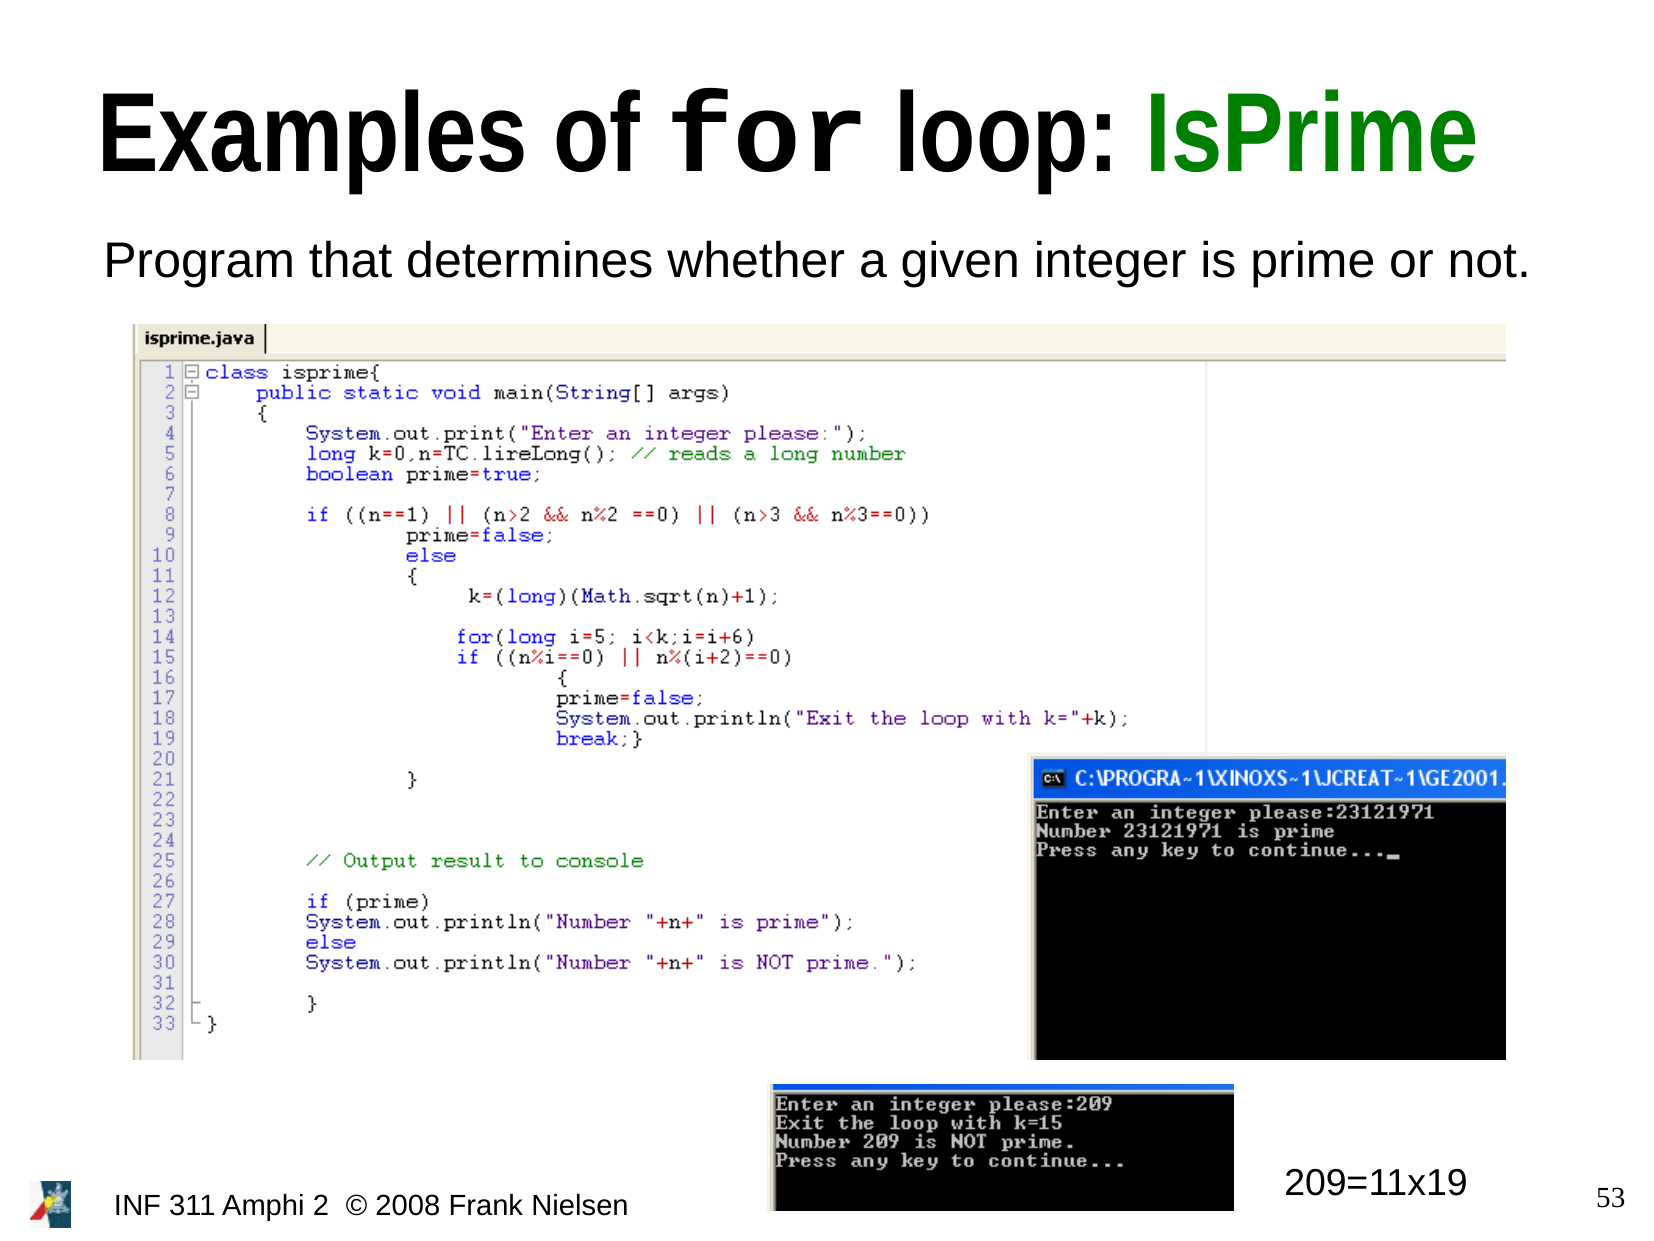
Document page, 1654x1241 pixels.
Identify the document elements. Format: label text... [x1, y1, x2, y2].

text_box Examples of for loop: IsPrime [59, 59, 1625, 213]
picture [132, 324, 1506, 1060]
text_box 209=11x19 [1269, 1153, 1483, 1211]
text_box Program that determines whether a given integer is prime or not. [88, 224, 1548, 296]
picture [29, 1181, 71, 1228]
picture [767, 1084, 1234, 1211]
